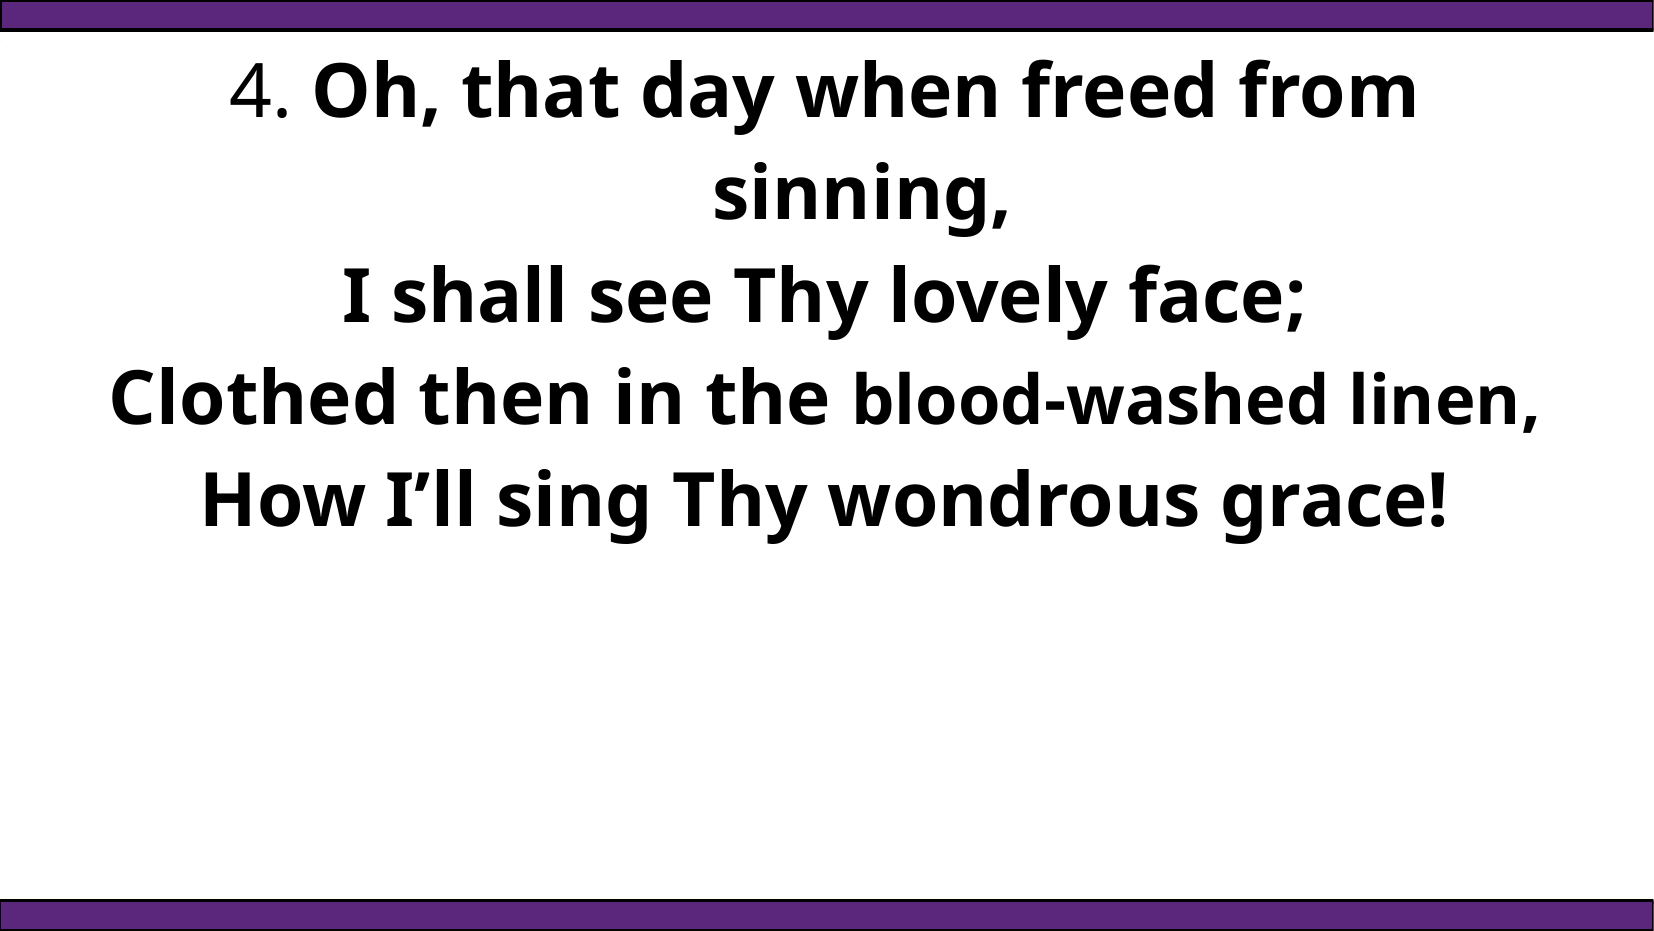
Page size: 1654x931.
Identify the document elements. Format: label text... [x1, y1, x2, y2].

text_box 4. Oh, that day when freed from sinning, I shall see Thy lovely face; Clothed then in the blood-washed linen, How I’ll sing Thy wondrous grace! [75, 30, 1576, 445]
text_box [0, 0, 1654, 31]
text_box [0, 900, 1654, 931]
picture [0, 31, 1654, 900]
